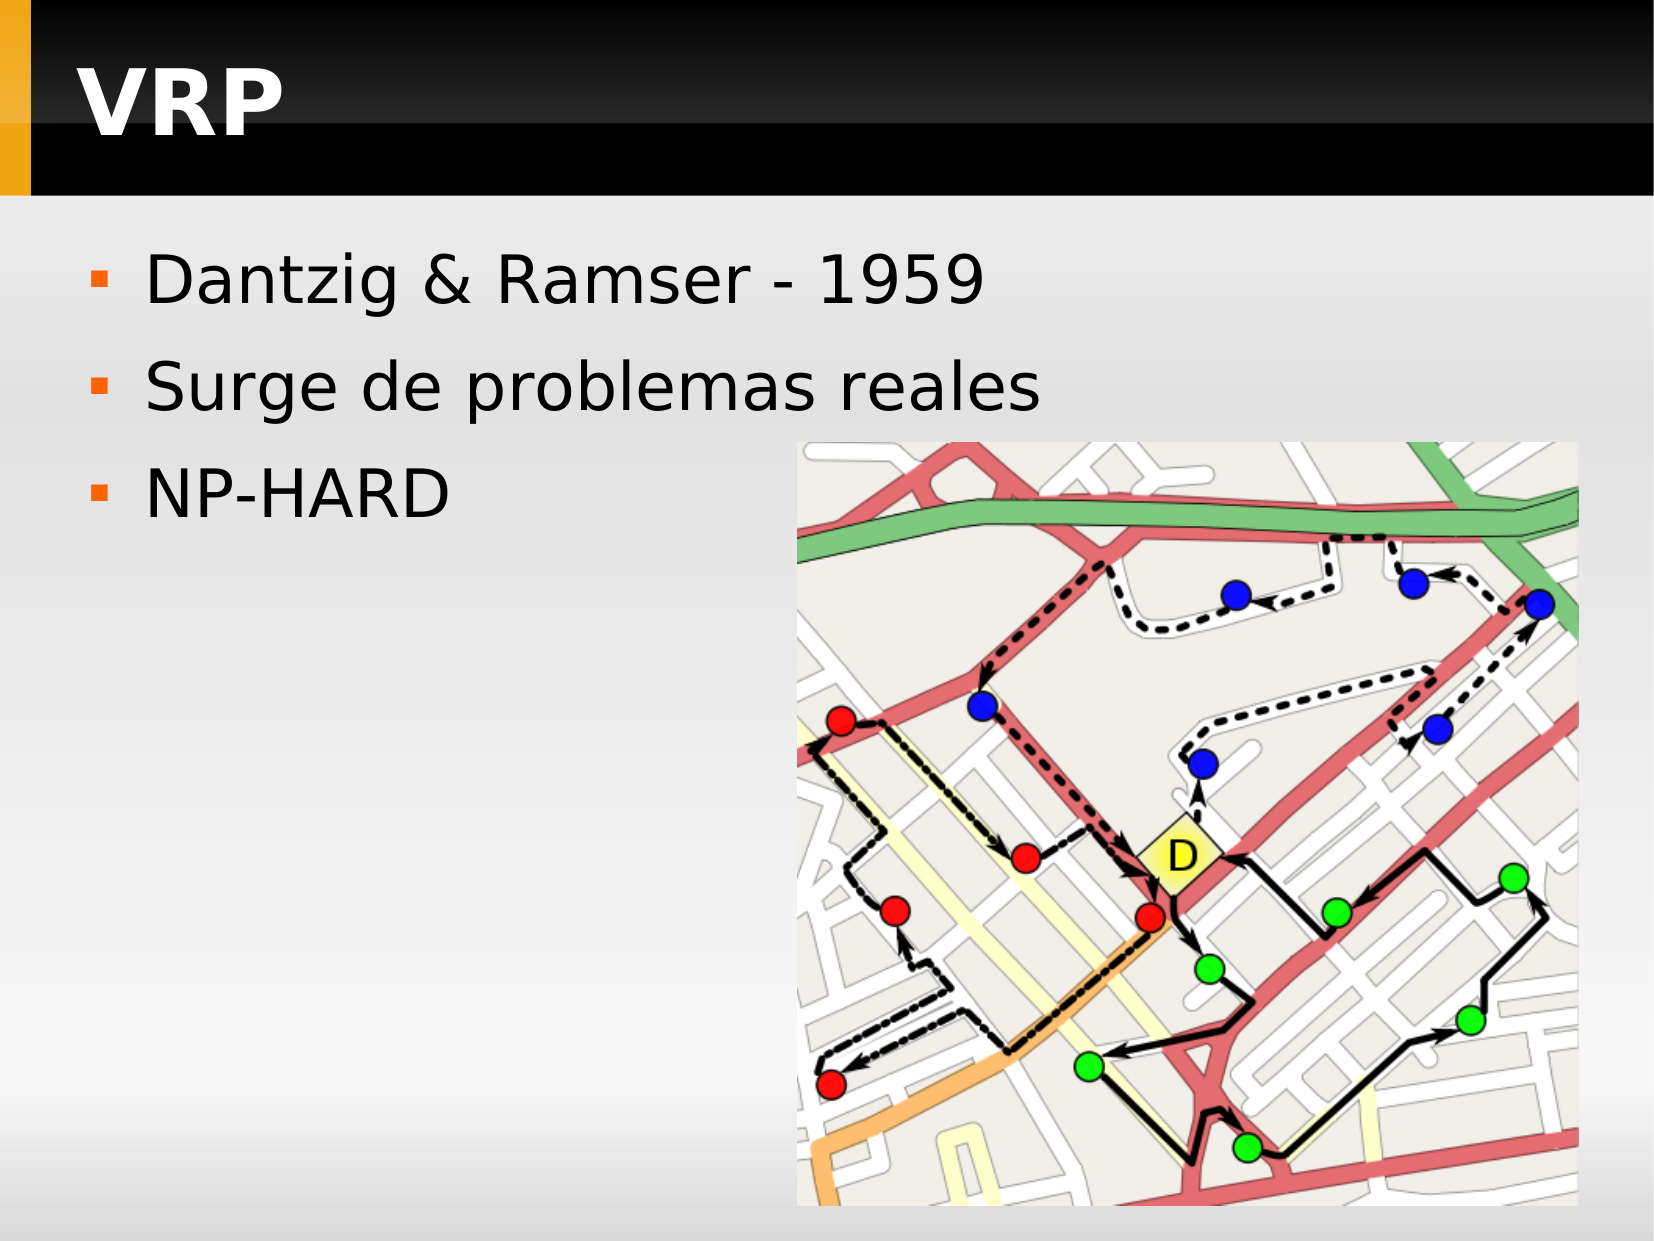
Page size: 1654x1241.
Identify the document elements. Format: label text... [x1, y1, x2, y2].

list Dantzig & Ramser - 1959 Surge de problemas reales NP-HARD [73, 241, 1562, 1060]
picture [0, 0, 1654, 1241]
title VRP [76, 0, 1565, 208]
